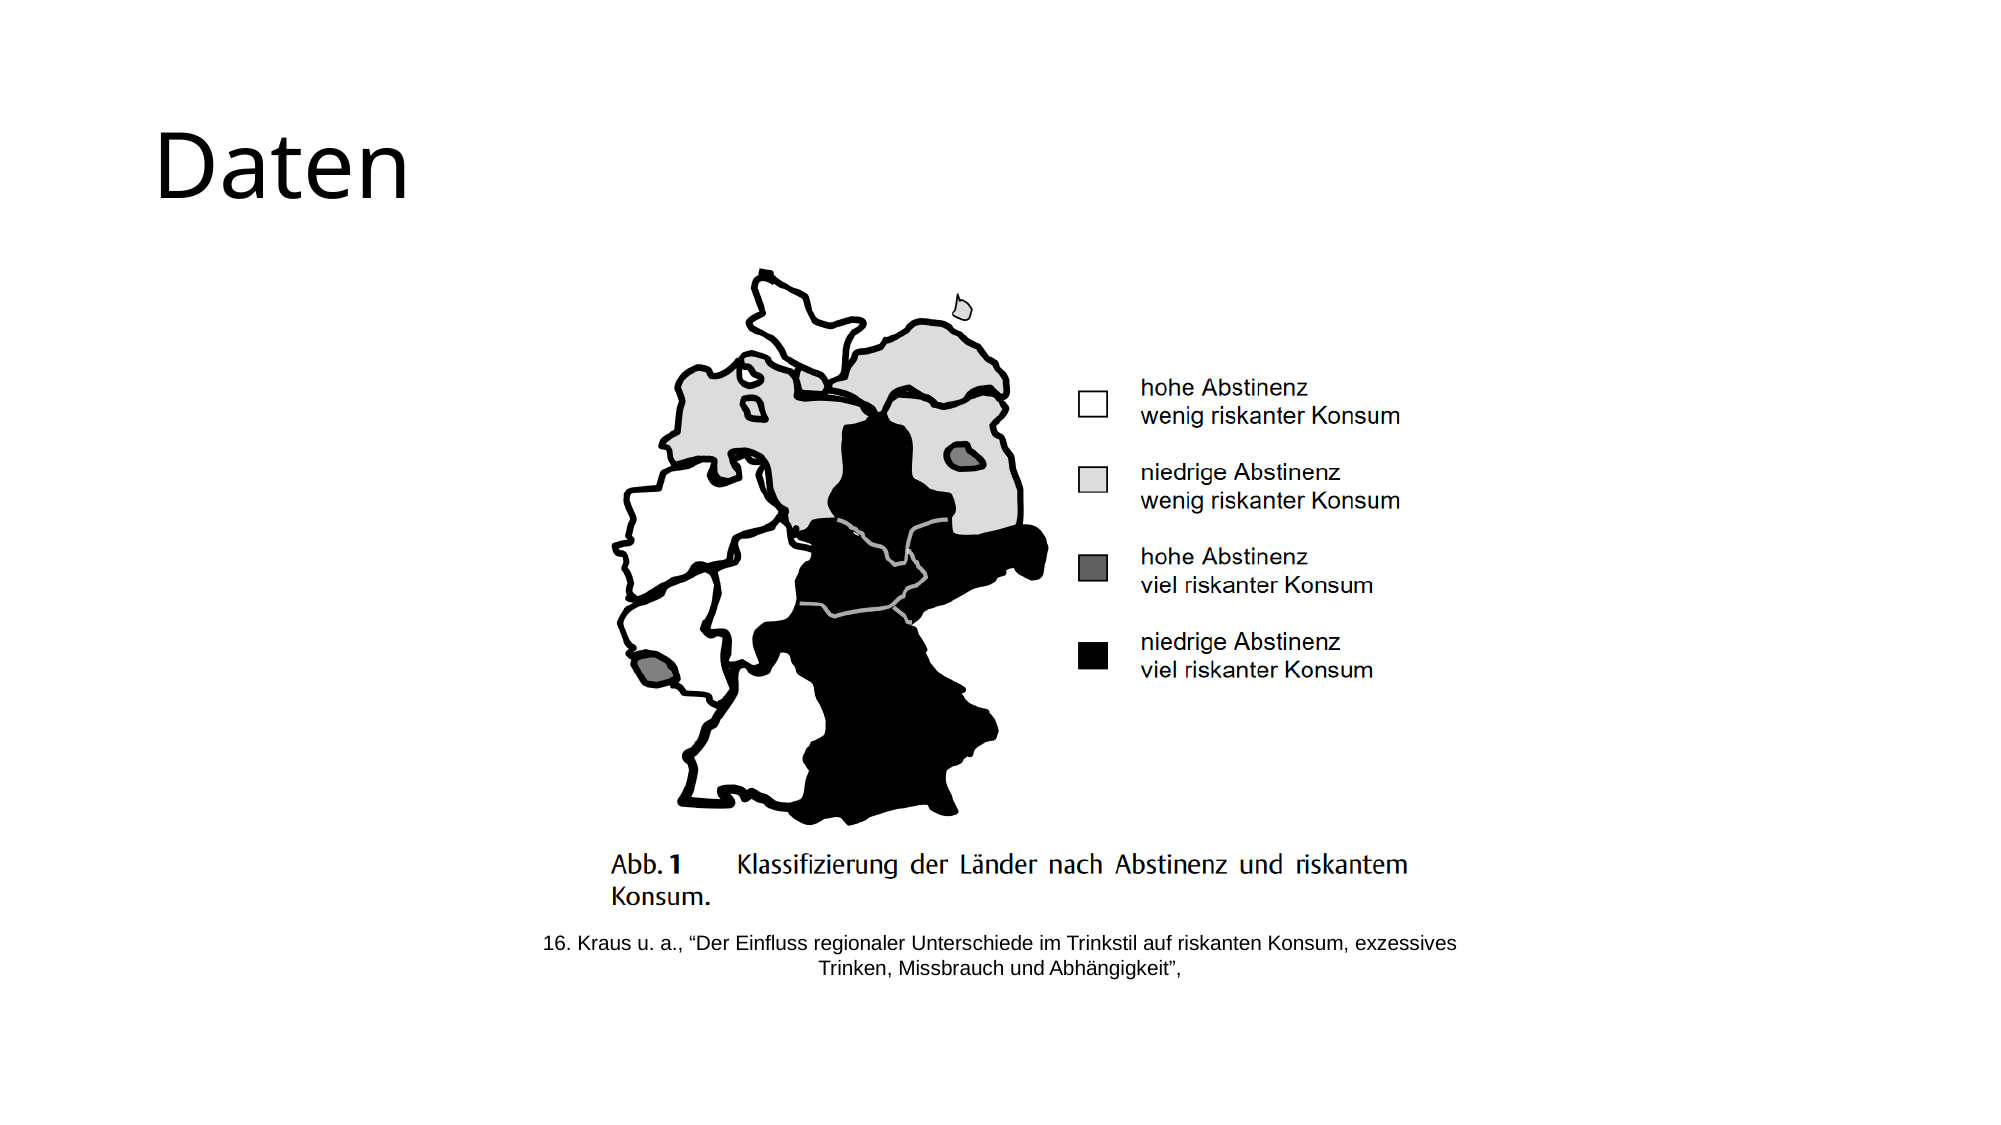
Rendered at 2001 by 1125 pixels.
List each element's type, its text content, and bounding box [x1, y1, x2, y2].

text_box 16. Kraus u. a., “Der Einfluss regionaler Unterschiede im Trinkstil auf riskanten Konsum, exzessives Trinken, Missbrauch und Abhängigkeit”, [499, 921, 1501, 988]
picture [577, 221, 1423, 921]
title Daten [137, 59, 1863, 278]
